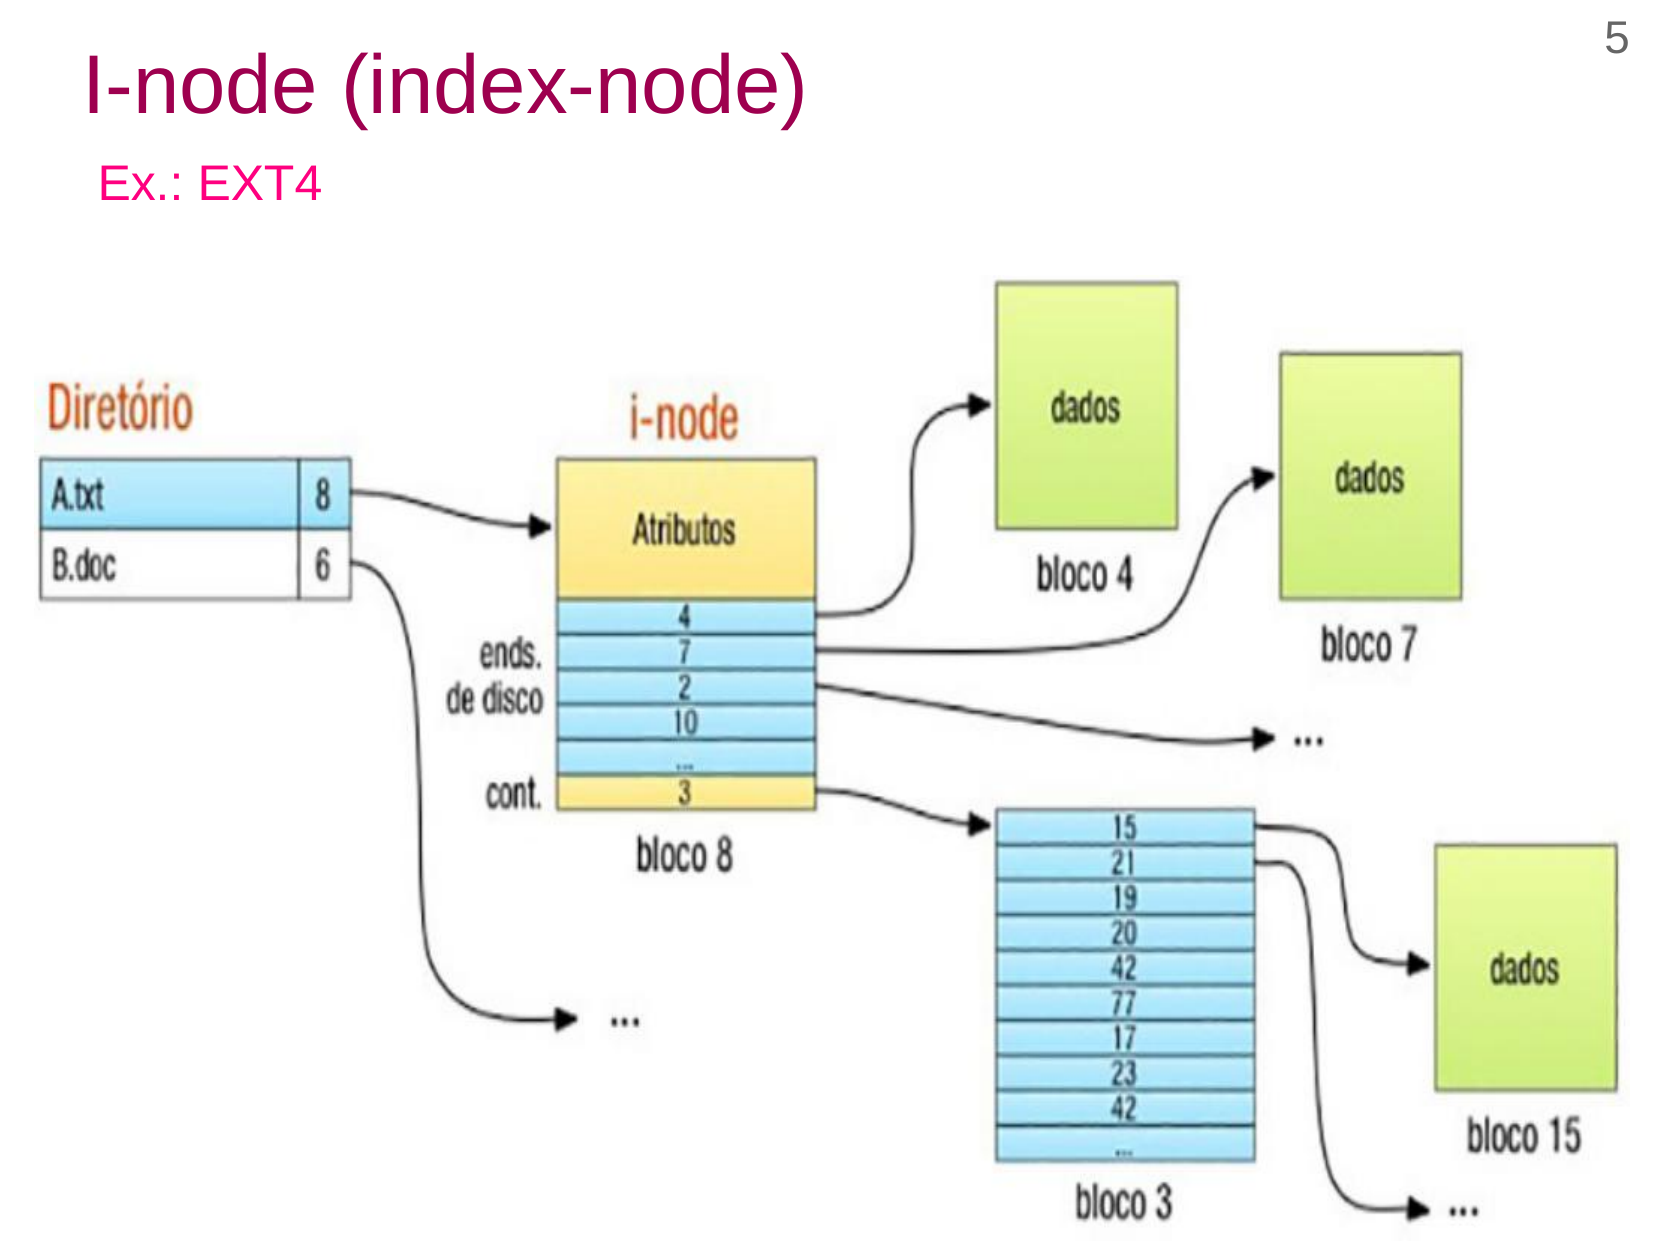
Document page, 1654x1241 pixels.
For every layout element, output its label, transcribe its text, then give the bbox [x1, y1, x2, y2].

picture [34, 275, 1630, 1241]
text_box Ex.: EXT4 [82, 147, 338, 219]
title I-node (index-node) [59, 29, 1595, 148]
